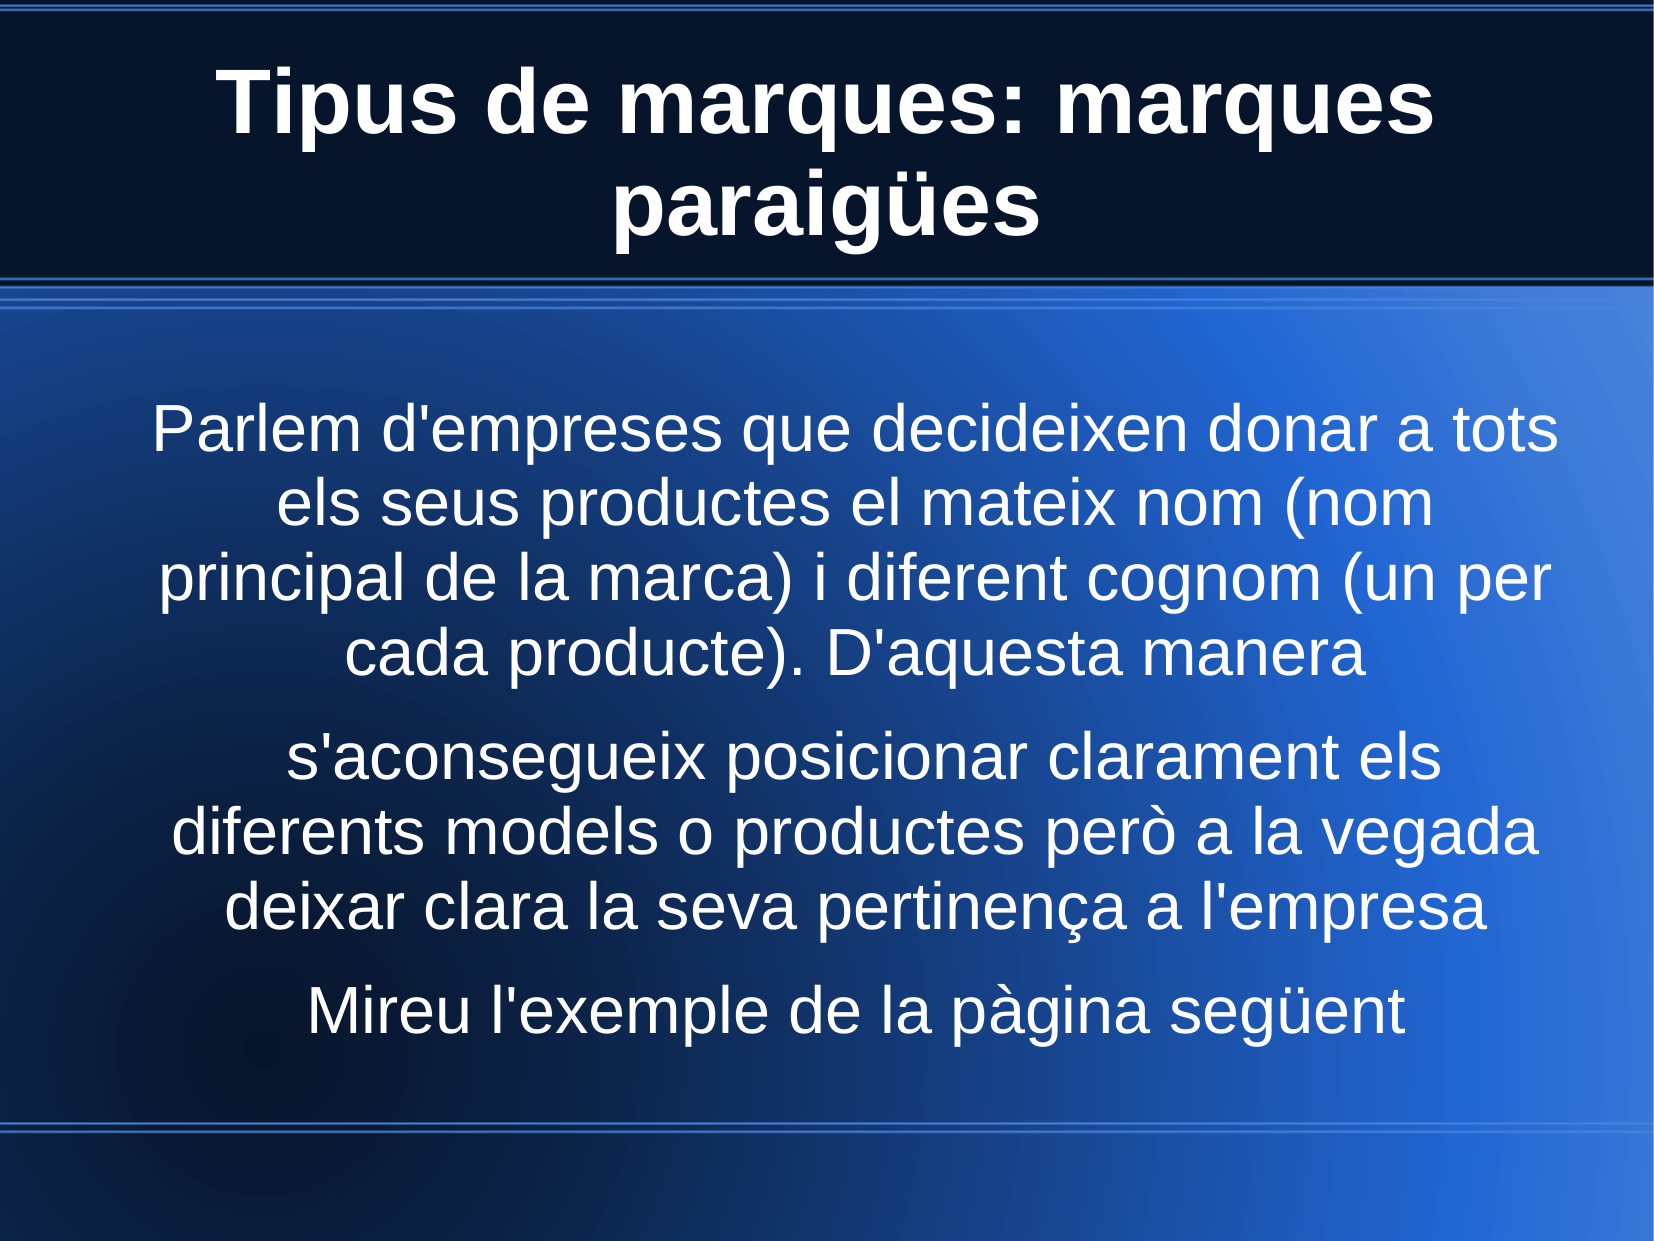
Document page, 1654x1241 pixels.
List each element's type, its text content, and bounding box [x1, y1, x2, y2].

list Parlem d'empreses que decideixen donar a tots els seus productes el mateix nom (nom principal de la marca) i diferent cognom (un per cada producte). D'aquesta manera s'aconsegueix posicionar clarament els diferents models o productes però a la vegada deixar clara la seva pertinença a l'empresa Mireu l'exemple de la pàgina següent [76, 390, 1565, 1093]
picture [0, 0, 1654, 1241]
title Tipus de marques: marques paraigües [82, 49, 1571, 257]
